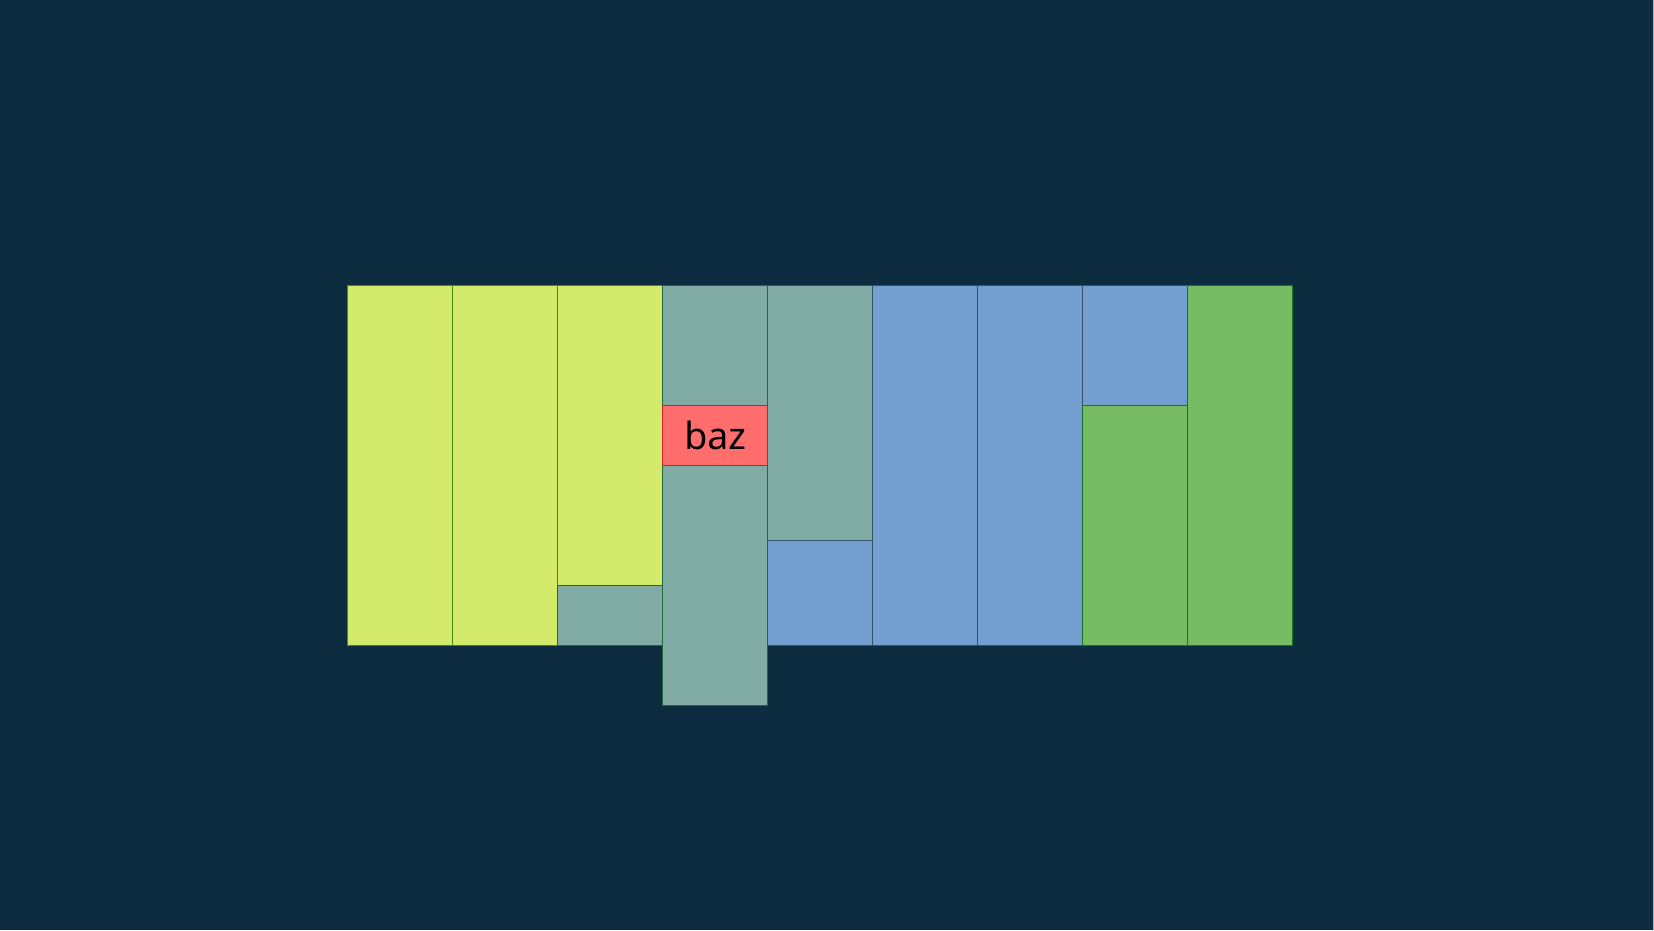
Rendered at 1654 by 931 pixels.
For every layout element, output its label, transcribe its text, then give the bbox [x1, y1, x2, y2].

text_box [347, 285, 1293, 706]
text_box baz [662, 405, 768, 466]
